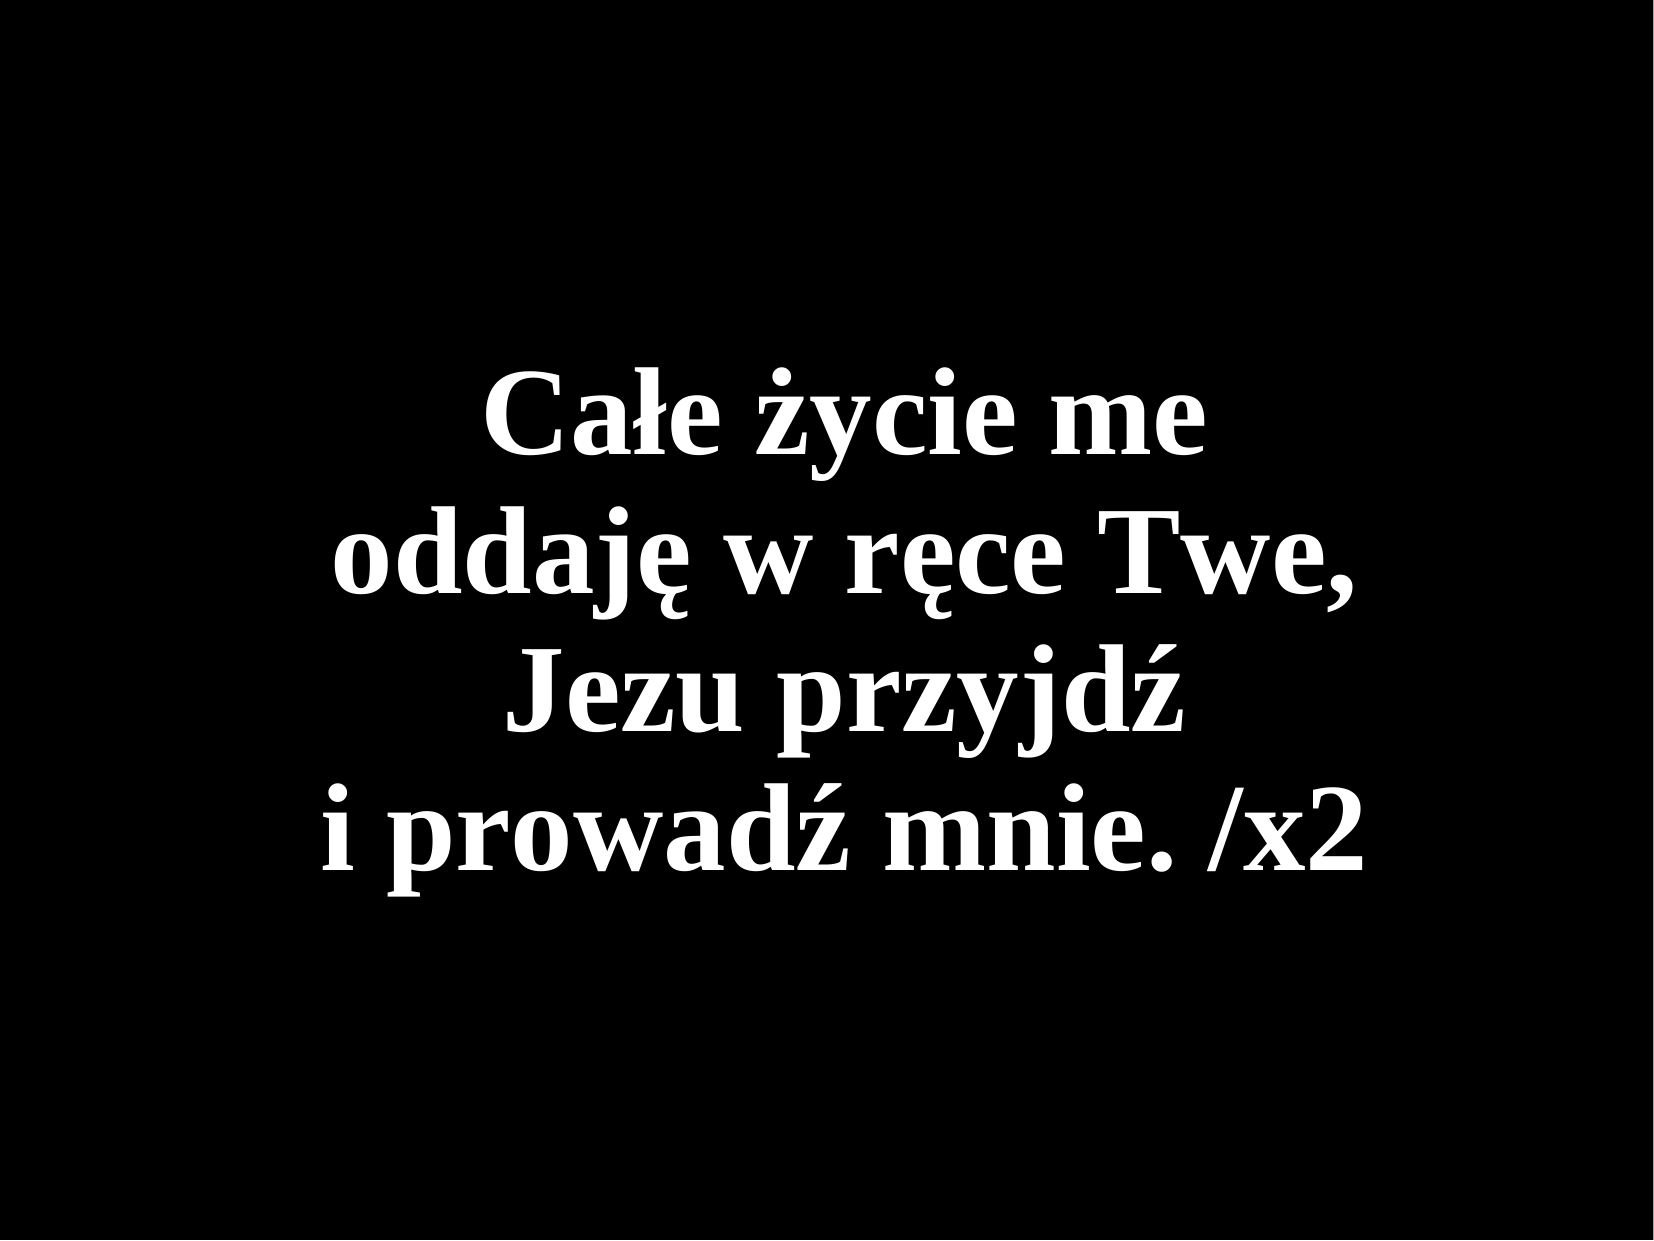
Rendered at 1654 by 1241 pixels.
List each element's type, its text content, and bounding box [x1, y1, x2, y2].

subtitle Całe życie me oddaję w ręce Twe, Jezu przyjdź i prowadź mnie. /x2 [0, 0, 1654, 1241]
